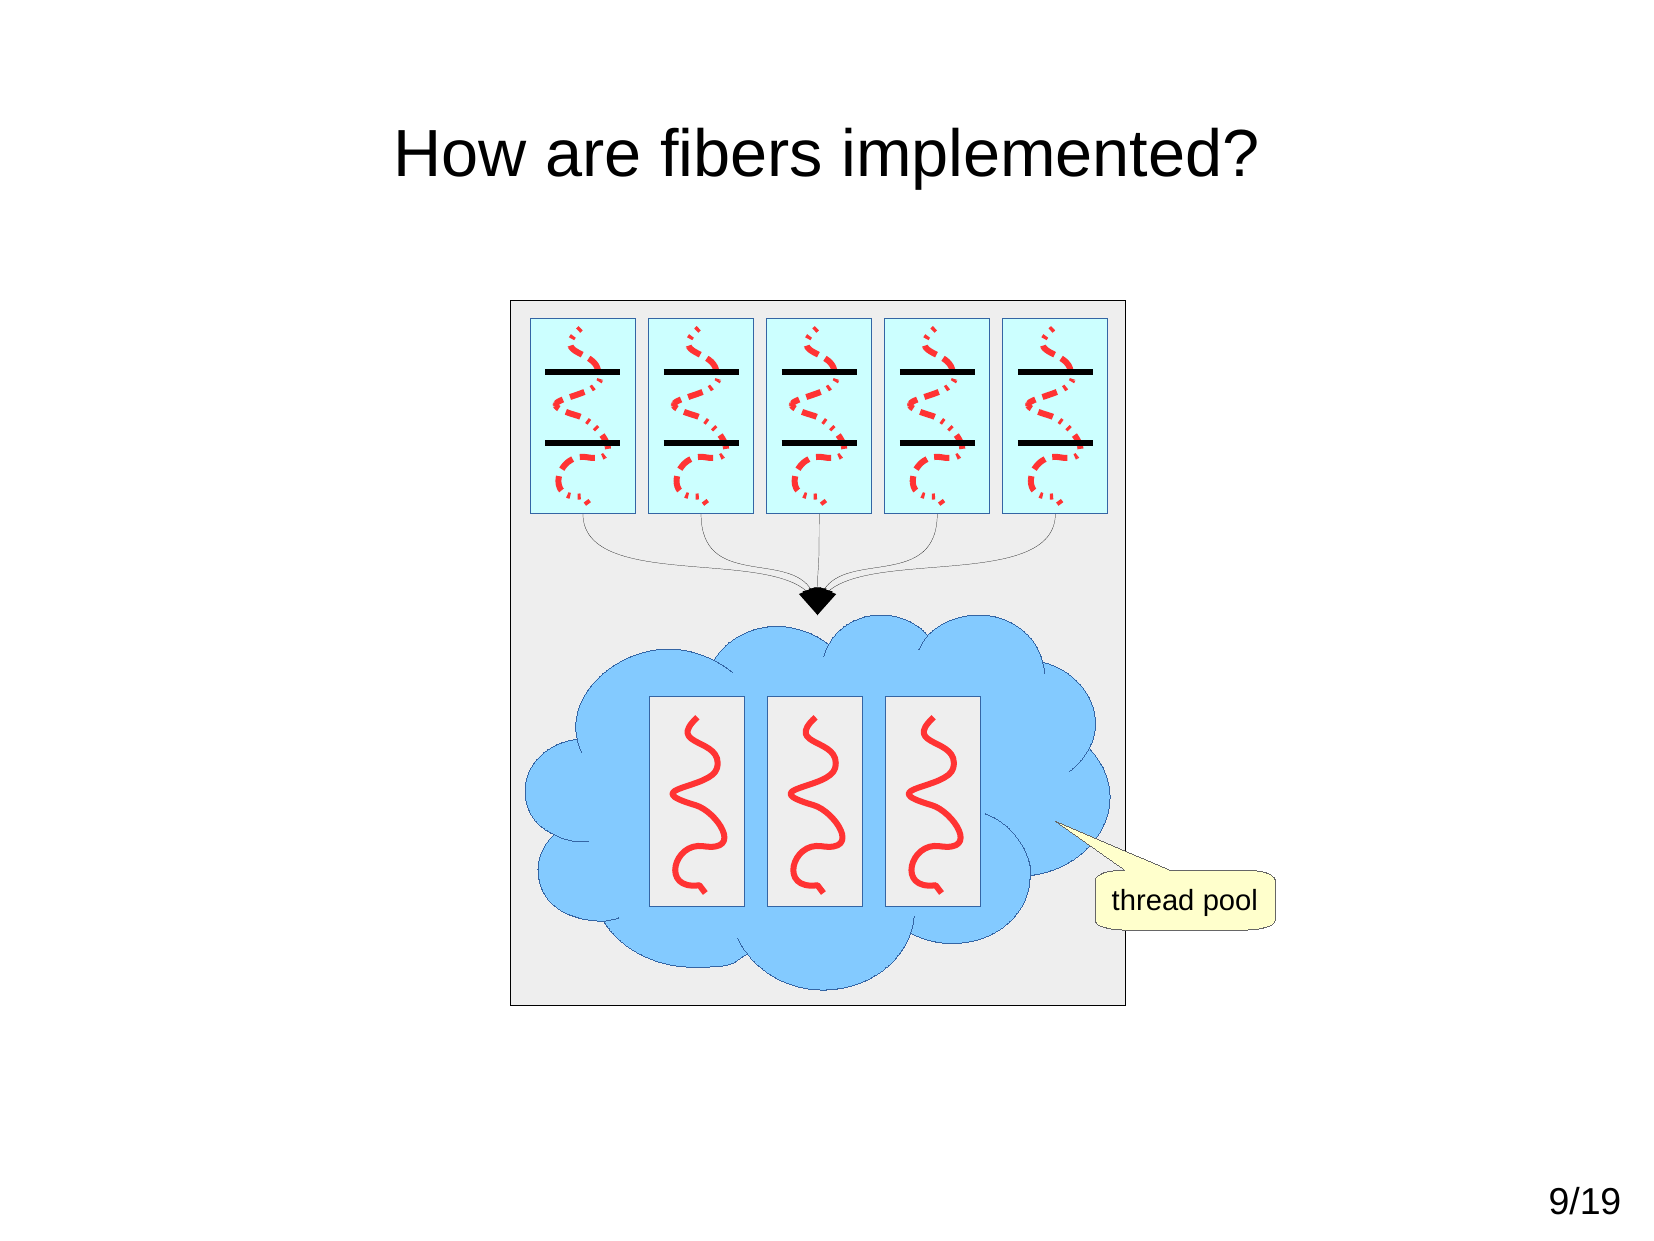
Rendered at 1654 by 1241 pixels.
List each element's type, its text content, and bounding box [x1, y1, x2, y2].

text_box [510, 300, 1126, 1006]
text_box thread pool [1055, 821, 1276, 931]
title How are fibers implemented? [82, 49, 1571, 257]
